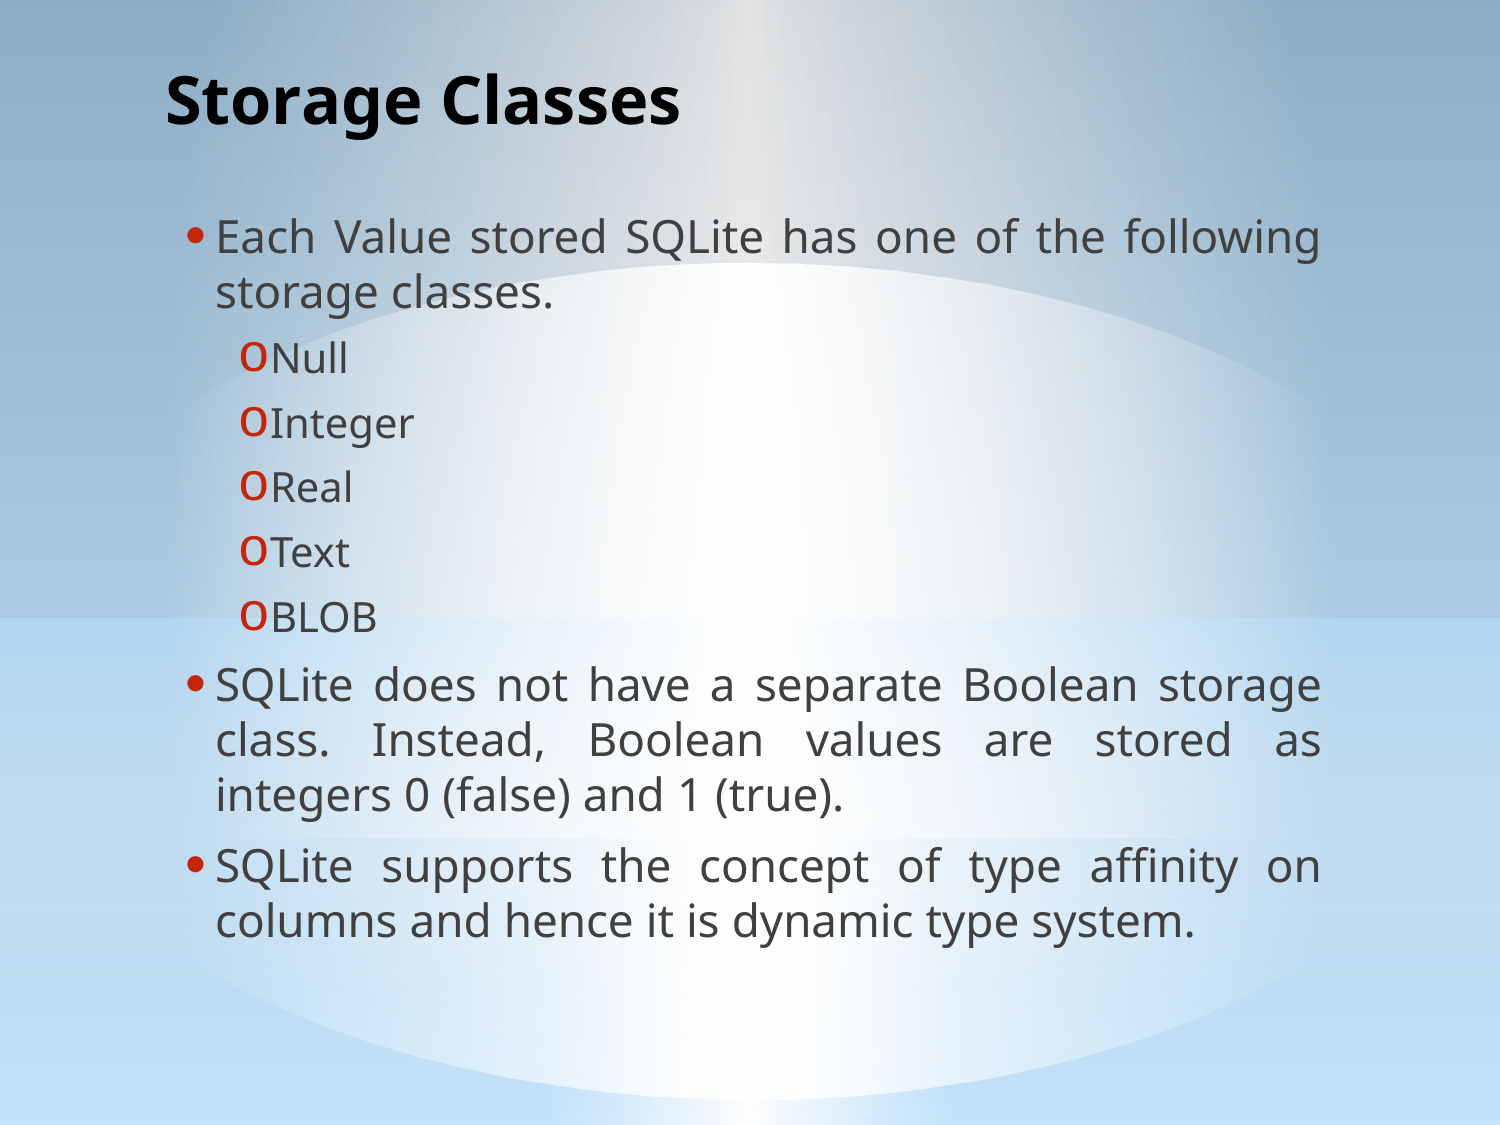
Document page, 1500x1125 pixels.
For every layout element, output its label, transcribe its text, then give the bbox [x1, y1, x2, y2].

title Storage Classes [150, 50, 1219, 175]
list Each Value stored SQLite has one of the following storage classes. Null Integer Real Text BLOB SQLite does not have a separate Boolean storage class. Instead, Boolean values are stored as integers 0 (false) and 1 (true). SQLite supports the concept of type affinity on columns and hence it is dynamic type system. [162, 200, 1338, 1013]
